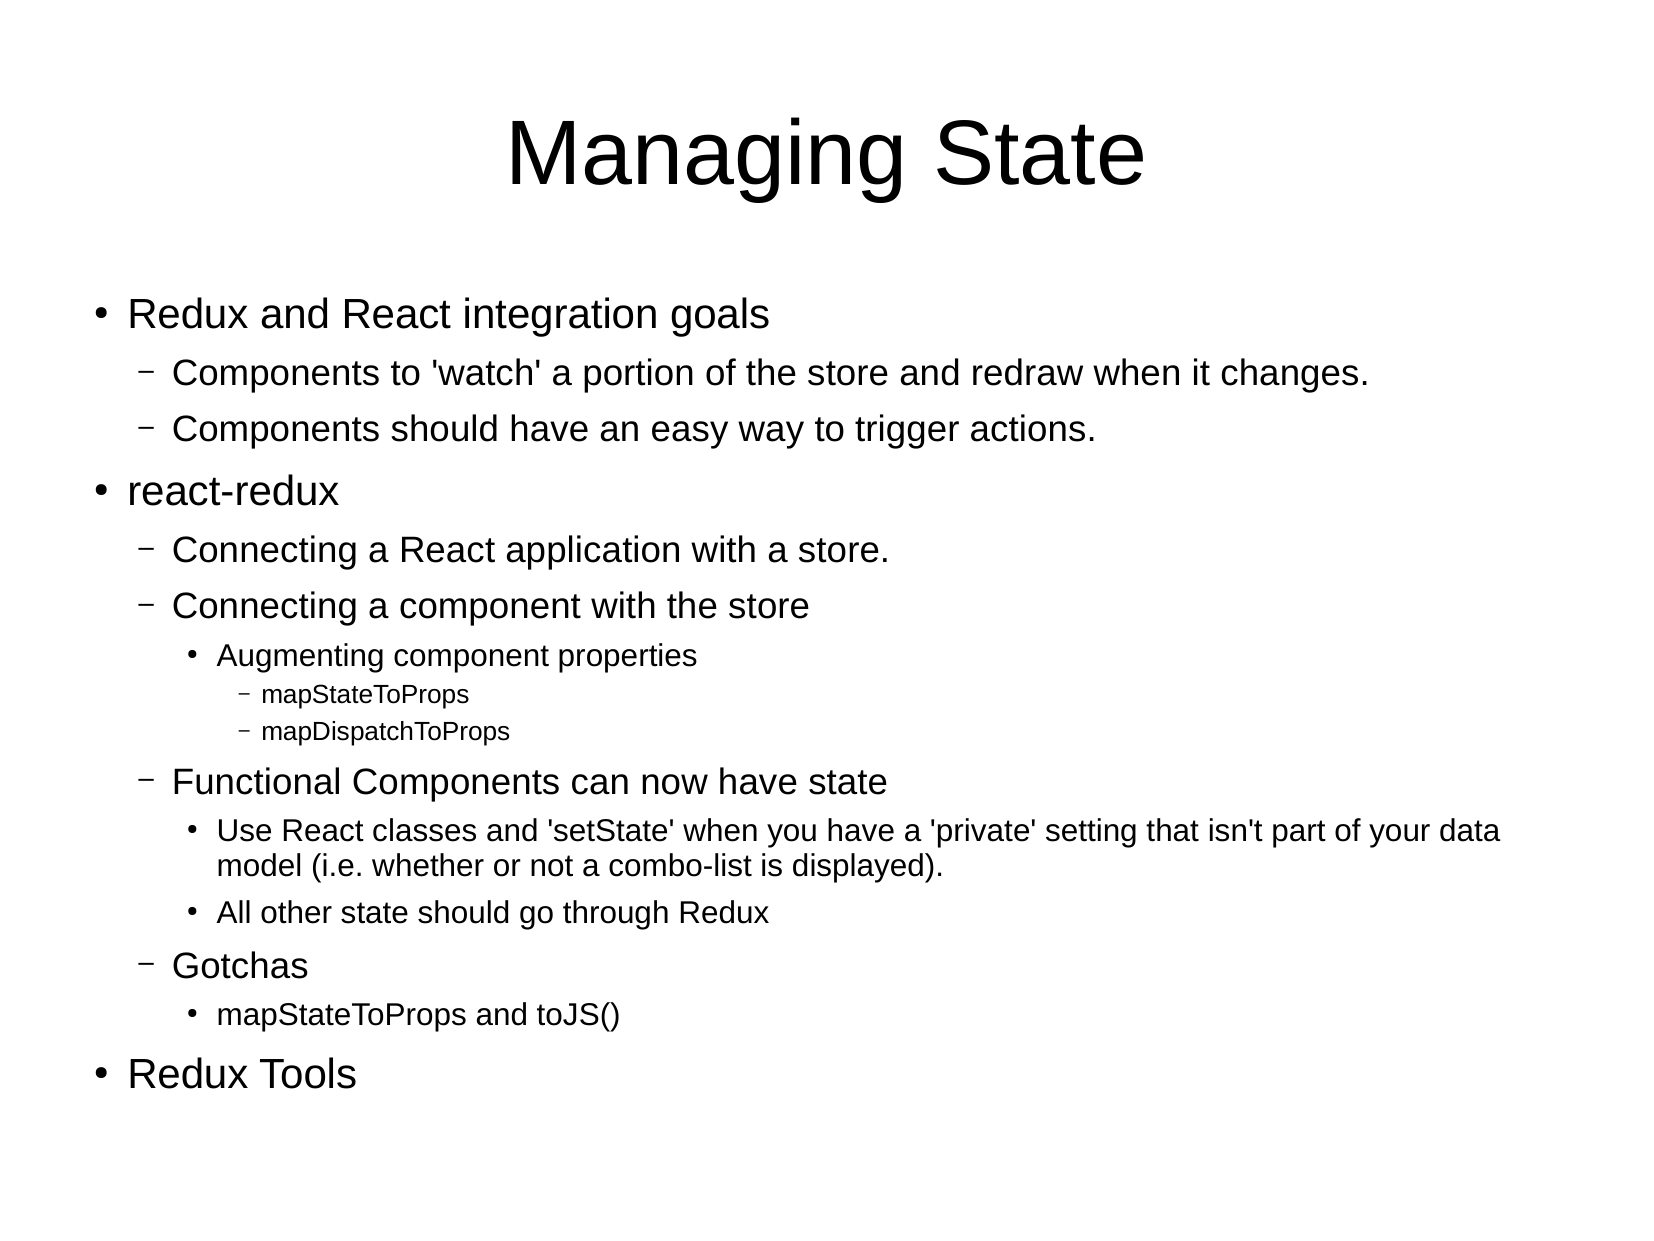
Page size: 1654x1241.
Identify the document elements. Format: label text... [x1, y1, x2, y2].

title Managing State [82, 49, 1571, 257]
list Redux and React integration goals Components to 'watch' a portion of the store and redraw when it changes. Components should have an easy way to trigger actions. react-redux Connecting a React application with a store. Connecting a component with the store Augmenting component properties mapStateToProps mapDispatchToProps Functional Components can now have state Use React classes and 'setState' when you have a 'private' setting that isn't part of your data model (i.e. whether or not a combo-list is displayed). All other state should go through Redux Gotchas mapStateToProps and toJS() Redux Tools [82, 290, 1571, 1111]
